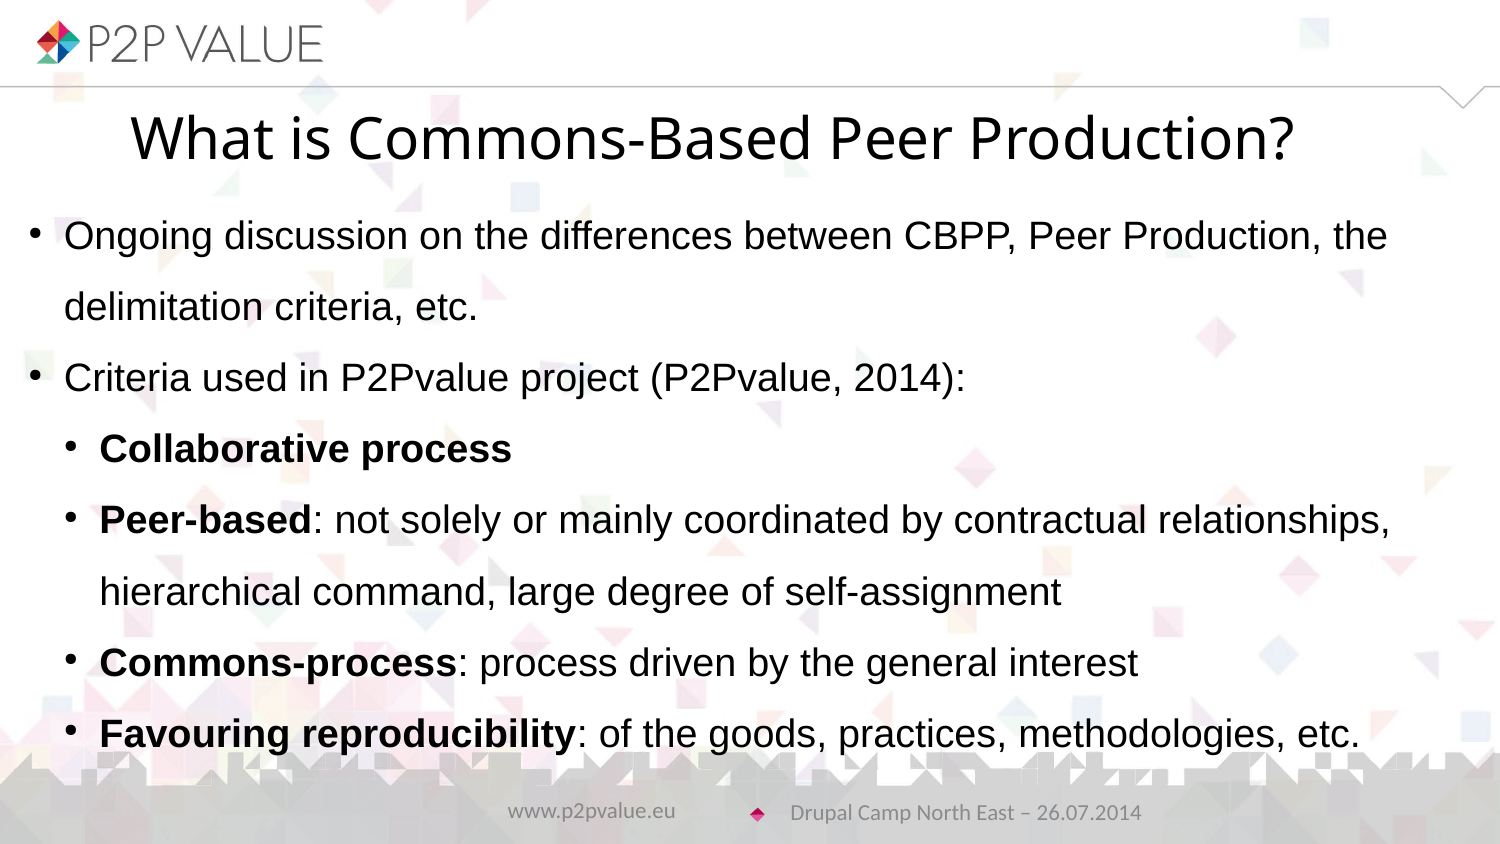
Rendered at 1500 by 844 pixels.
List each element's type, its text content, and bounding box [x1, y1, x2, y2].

picture [0, 0, 1500, 844]
text_box Drupal Camp North East – 26.07.2014 [777, 788, 1470, 834]
title What is Commons-Based Peer Production? [60, 92, 1366, 180]
text_box www.p2pvalue.eu [501, 789, 720, 829]
subtitle Ongoing discussion on the differences between CBPP, Peer Production, the delimitation criteria, etc. Criteria used in P2Pvalue project (P2Pvalue, 2014): Collaborative process Peer-based: not solely or mainly coordinated by contractual relationships, hierarchical command, large degree of self-assignment Commons-process: process driven by the general interest Favouring reproducibility: of the goods, practices, methodologies, etc. [15, 180, 1496, 844]
